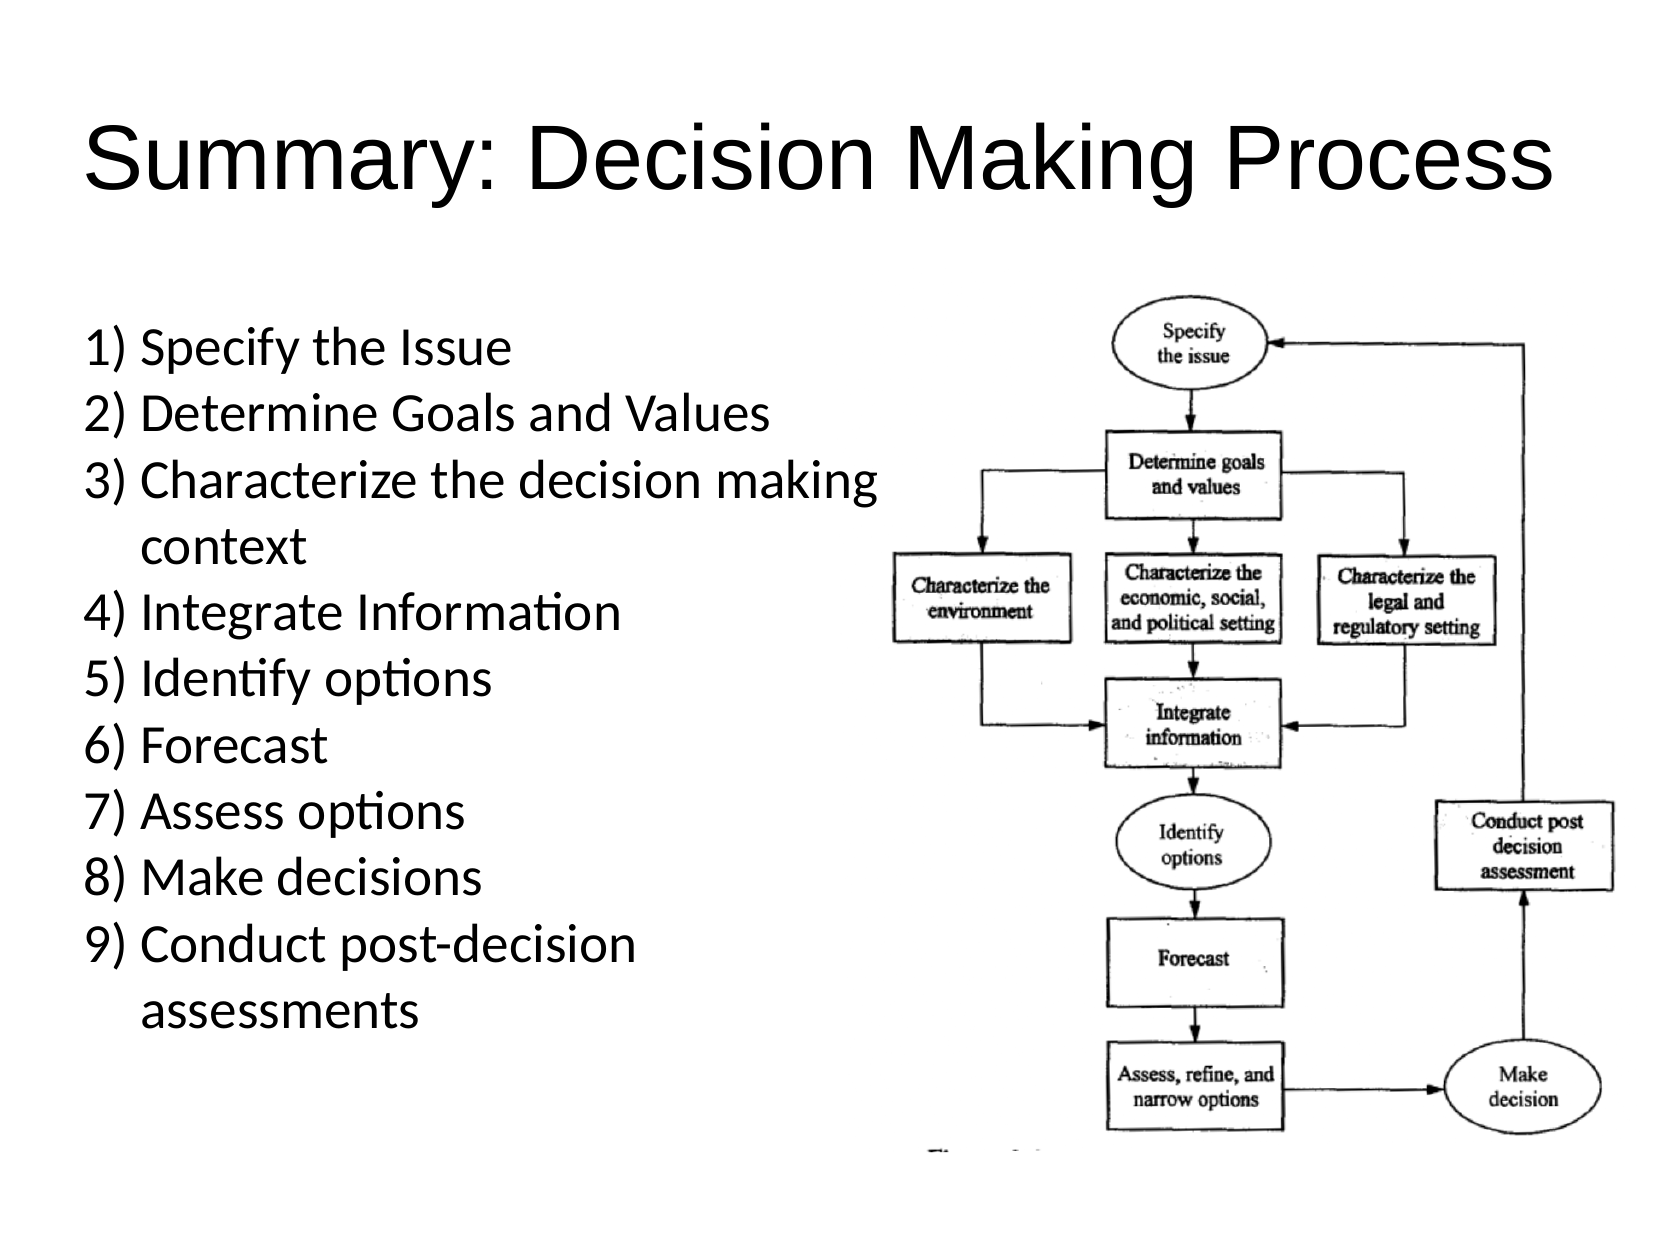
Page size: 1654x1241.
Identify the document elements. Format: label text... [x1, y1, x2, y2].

title Summary: Decision Making Process [82, 49, 1571, 257]
picture [832, 255, 1642, 1153]
text_box Specify the Issue Determine Goals and Values Characterize the decision making context Integrate Information Identify options Forecast Assess options Make decisions Conduct post-decision assessments [68, 303, 896, 1047]
